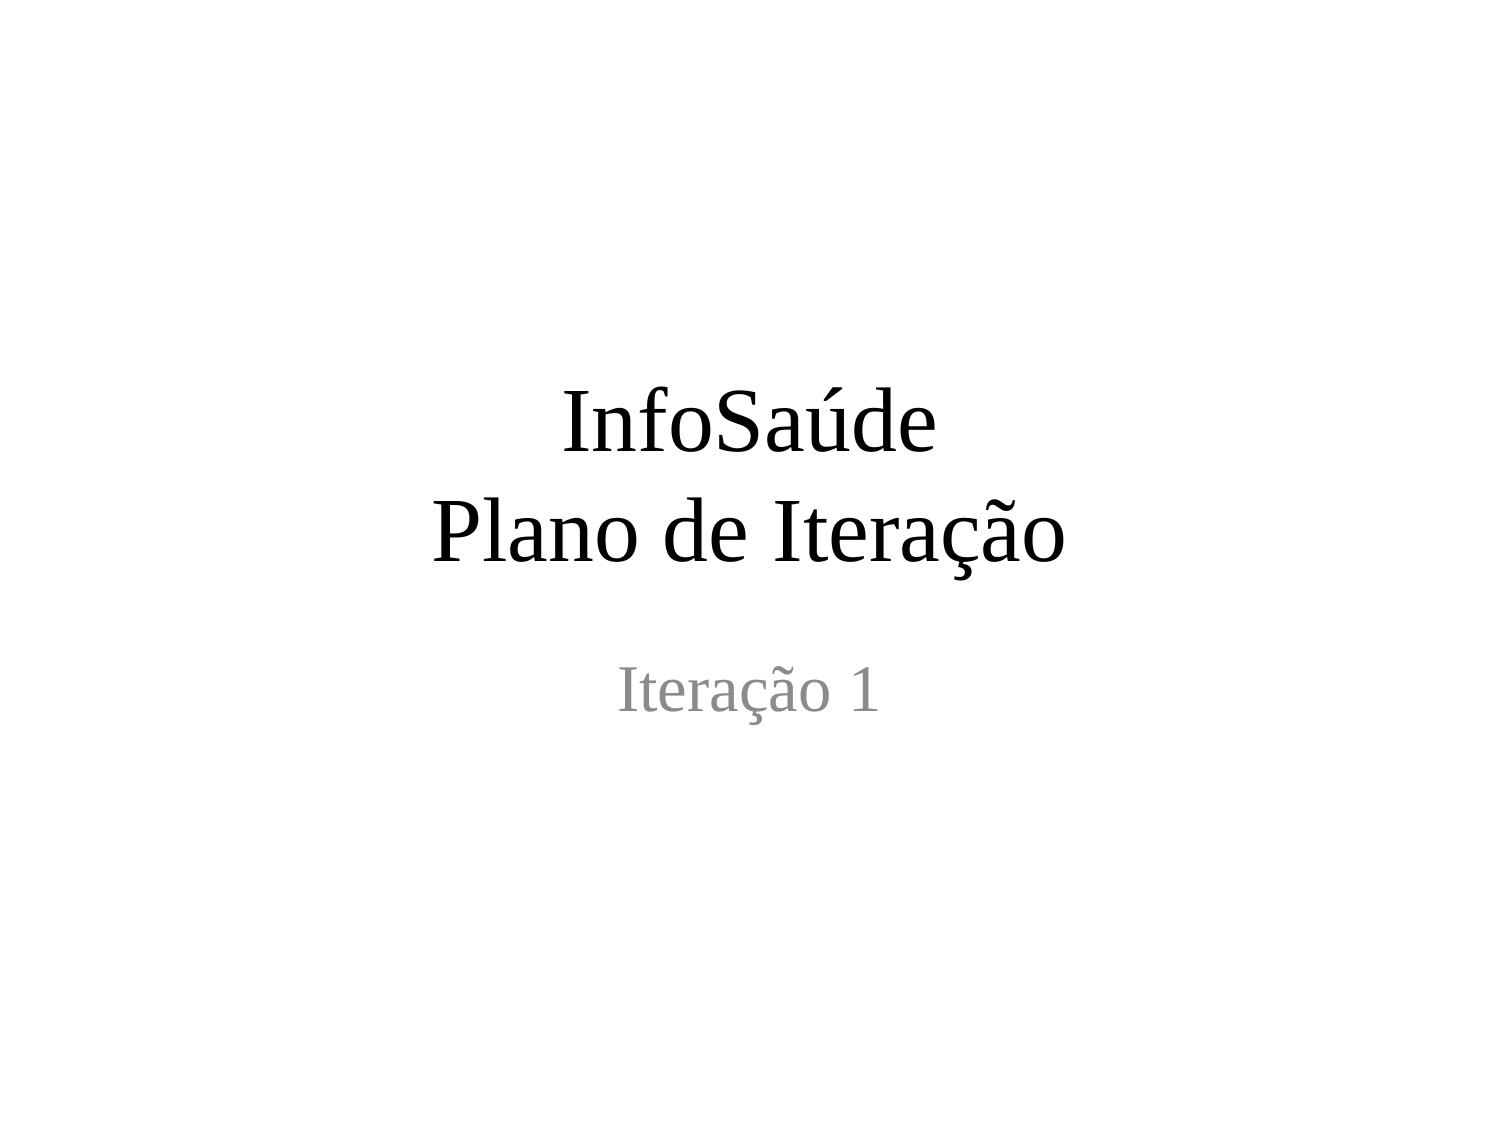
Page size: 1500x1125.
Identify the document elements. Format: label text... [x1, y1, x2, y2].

title InfoSaúde Plano de Iteração [112, 349, 1388, 591]
subtitle Iteração 1 [225, 637, 1275, 925]
